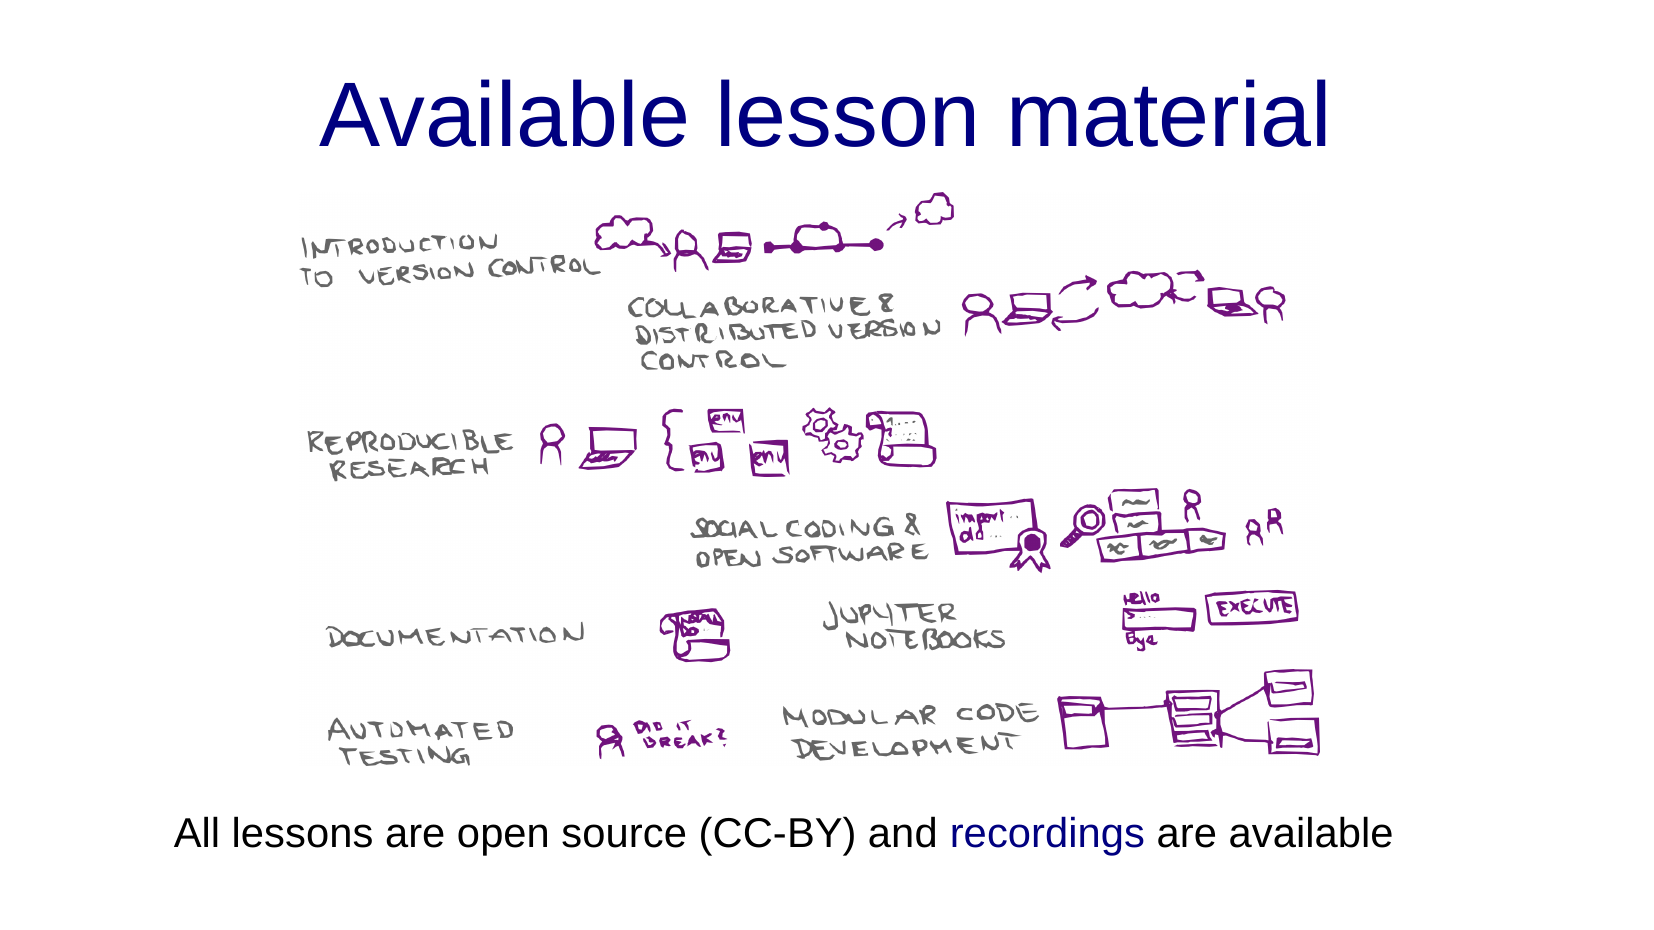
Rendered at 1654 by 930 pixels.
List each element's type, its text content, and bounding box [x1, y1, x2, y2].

picture [299, 192, 1320, 766]
list All lessons are open source (CC-BY) and recordings are available [49, 787, 1537, 870]
title Available lesson material [82, 37, 1571, 193]
